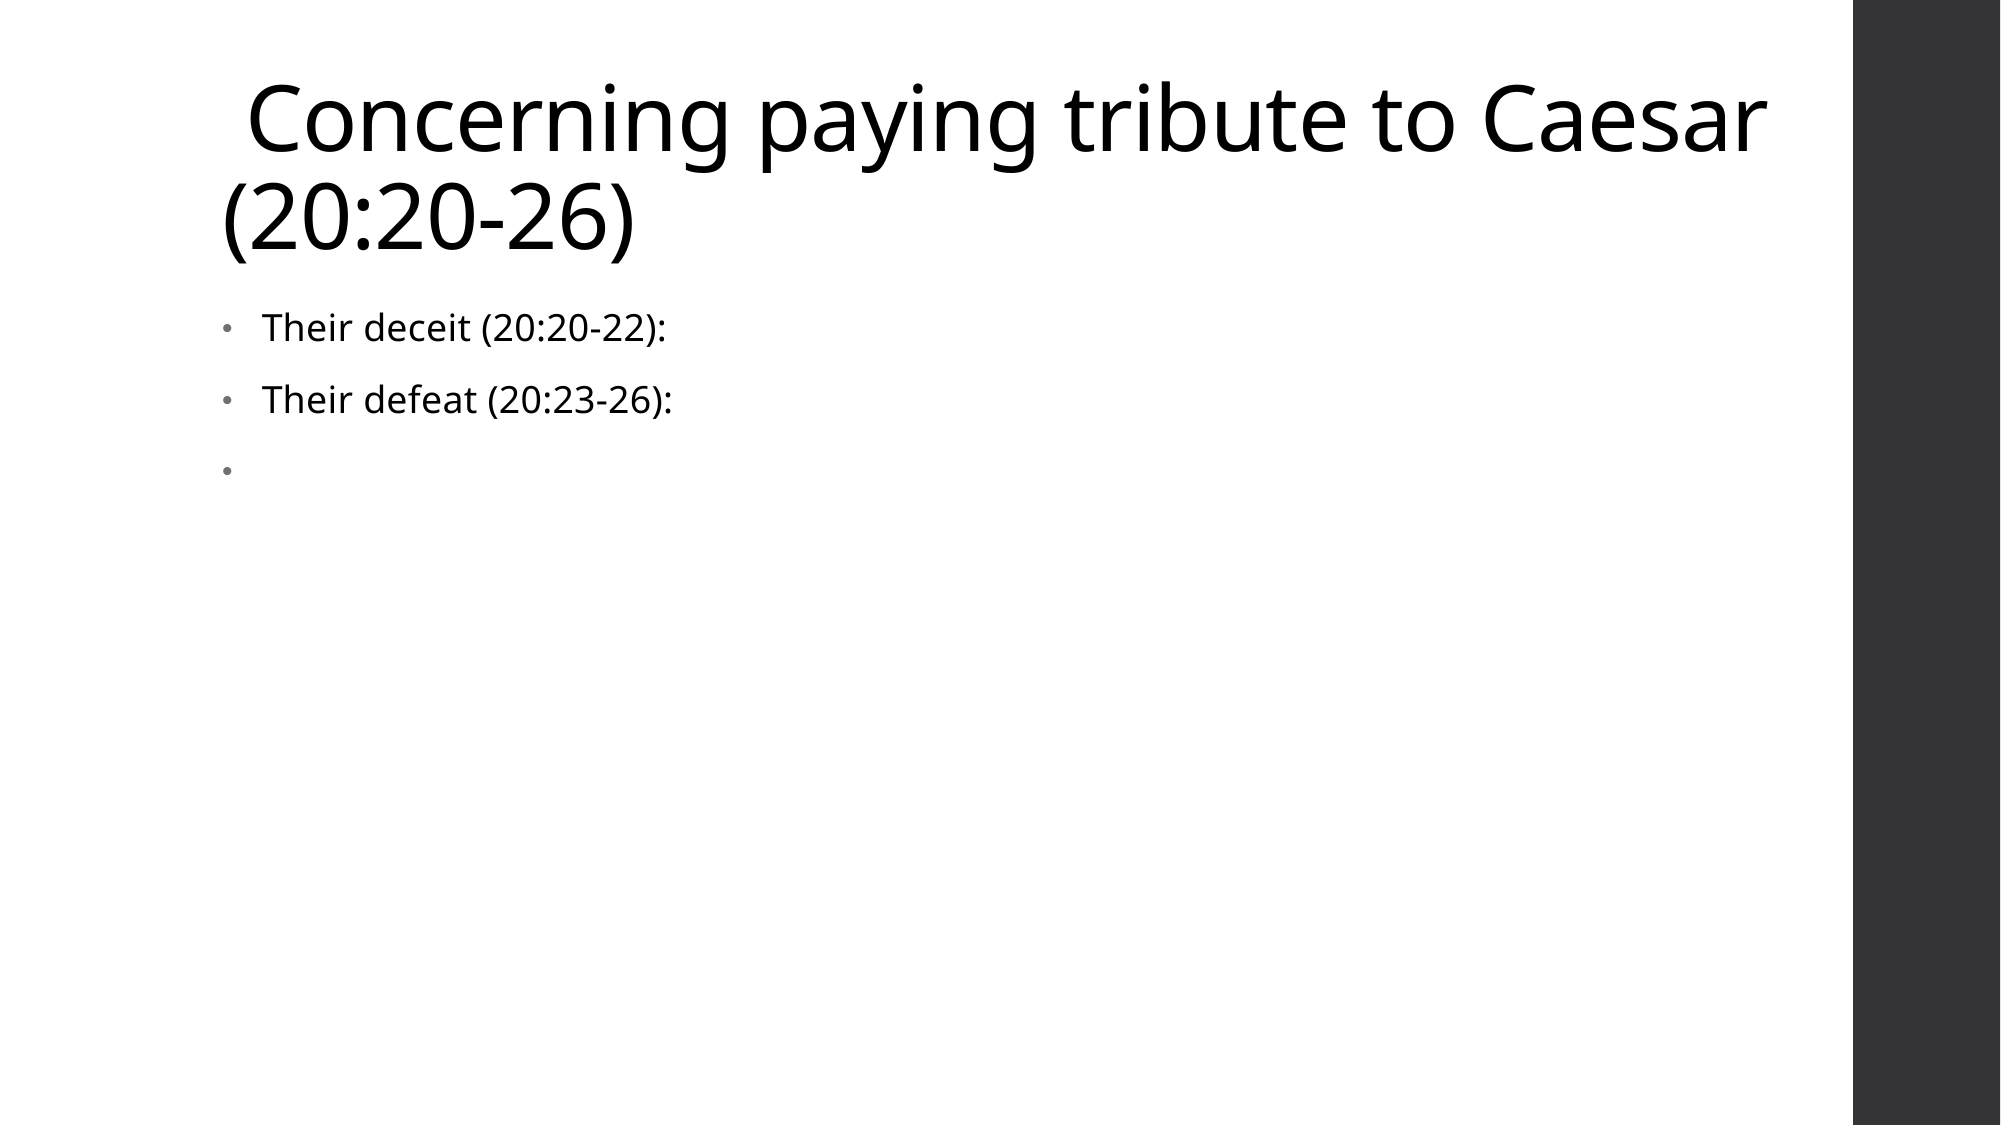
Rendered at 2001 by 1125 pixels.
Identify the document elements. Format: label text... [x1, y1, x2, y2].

title Concerning paying tribute to Caesar (20:20-26) [206, 60, 1797, 278]
list Their deceit (20:20-22): Their defeat (20:23-26): [206, 299, 1617, 1014]
